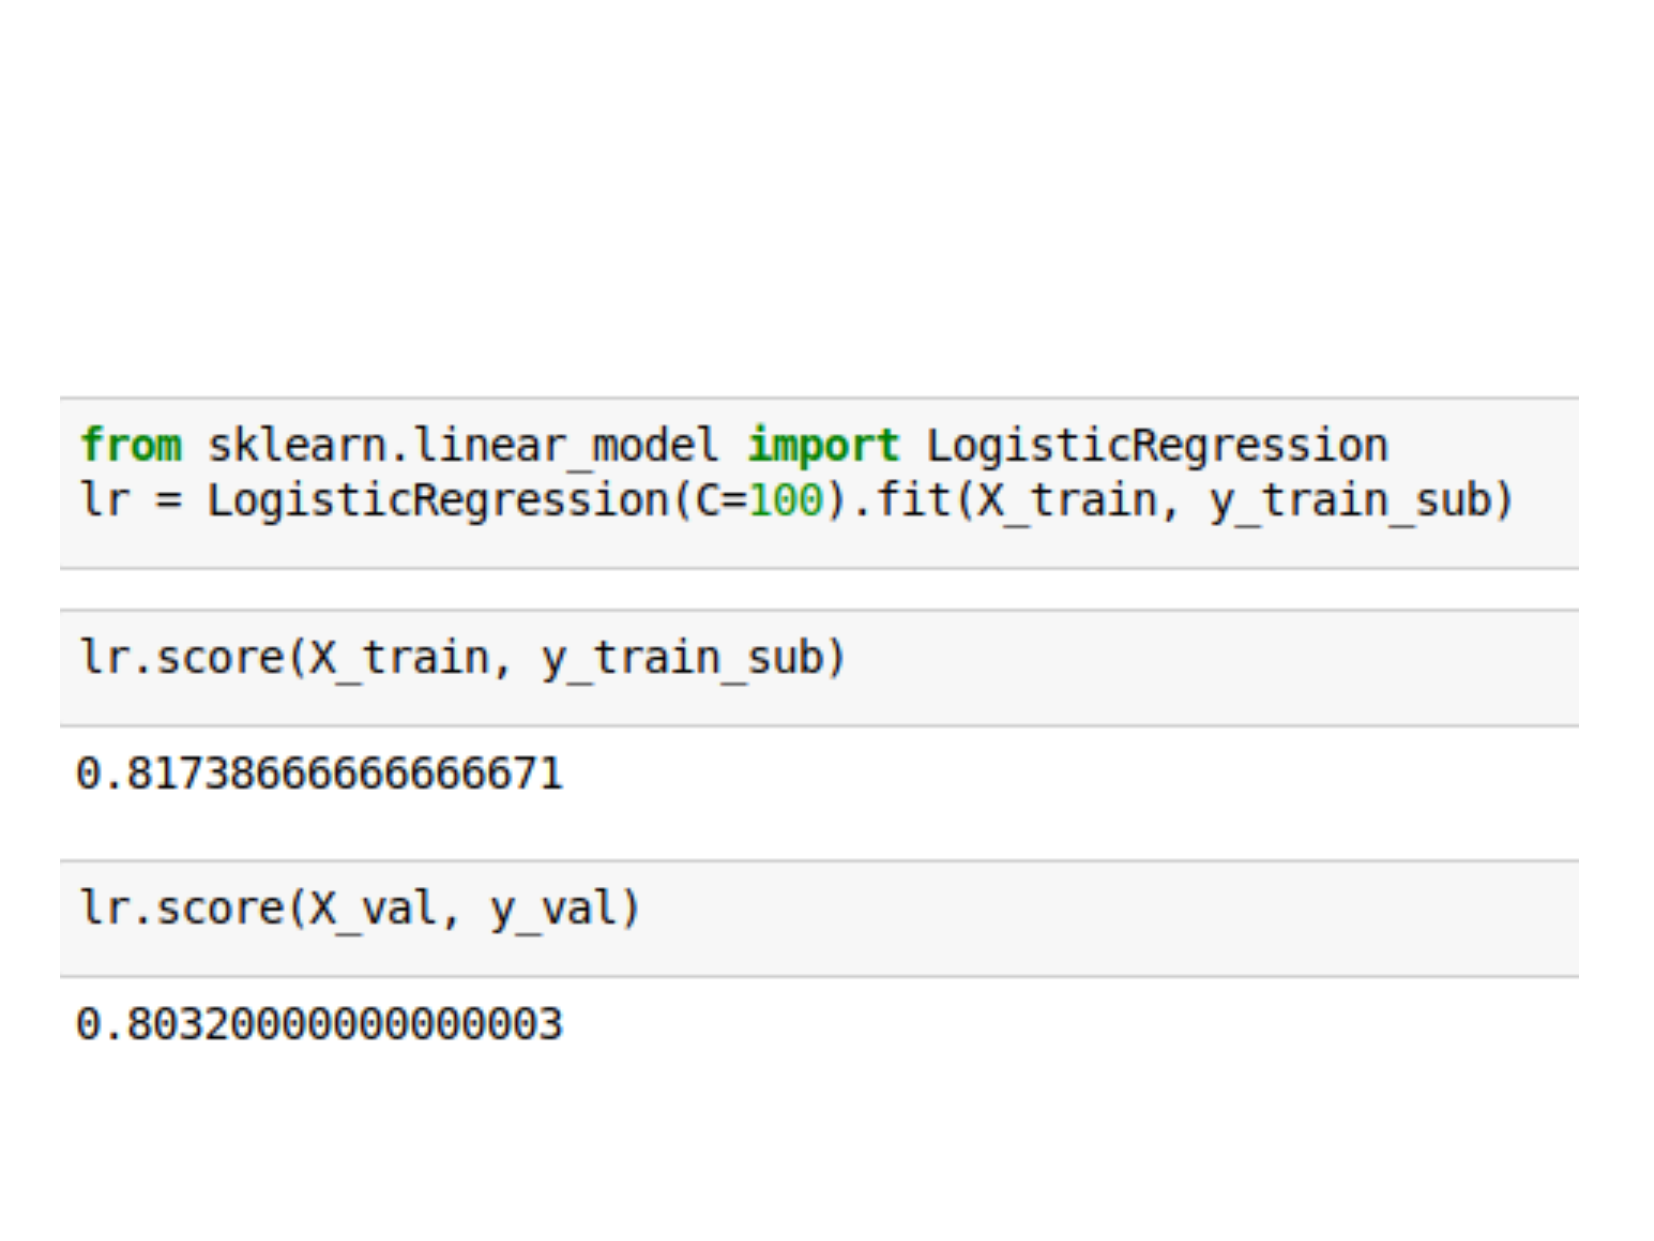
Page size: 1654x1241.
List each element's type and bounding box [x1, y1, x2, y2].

picture [60, 359, 1579, 1051]
